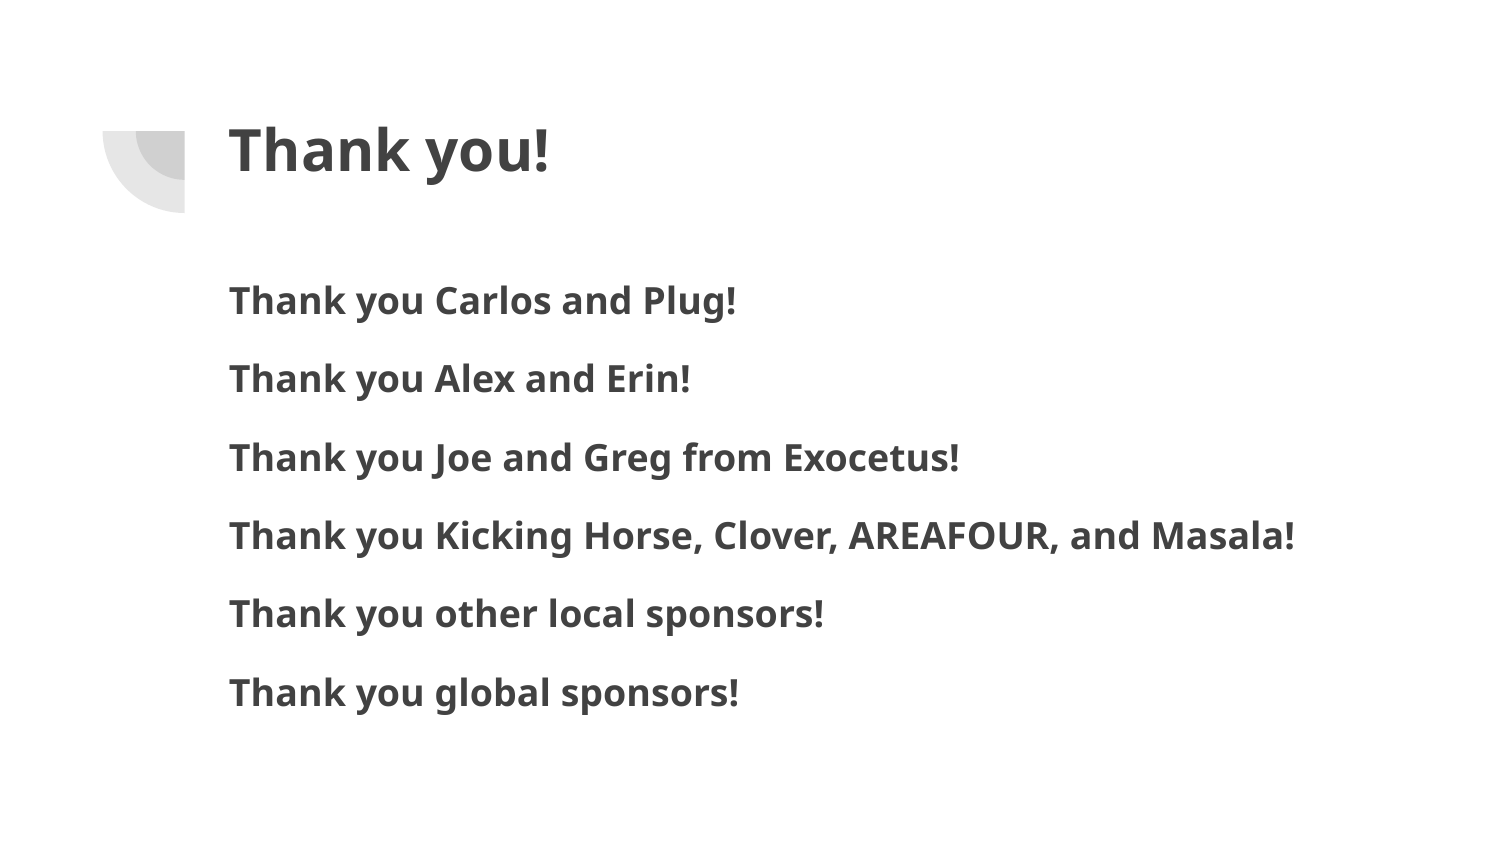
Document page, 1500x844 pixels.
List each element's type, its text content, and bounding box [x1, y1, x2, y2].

list Thank you Carlos and Plug! Thank you Alex and Erin! Thank you Joe and Greg from Exocetus! Thank you Kicking Horse, Clover, AREAFOUR, and Masala! Thank you other local sponsors! Thank you global sponsors! [213, 262, 1368, 774]
title Thank you! [213, 98, 1368, 262]
